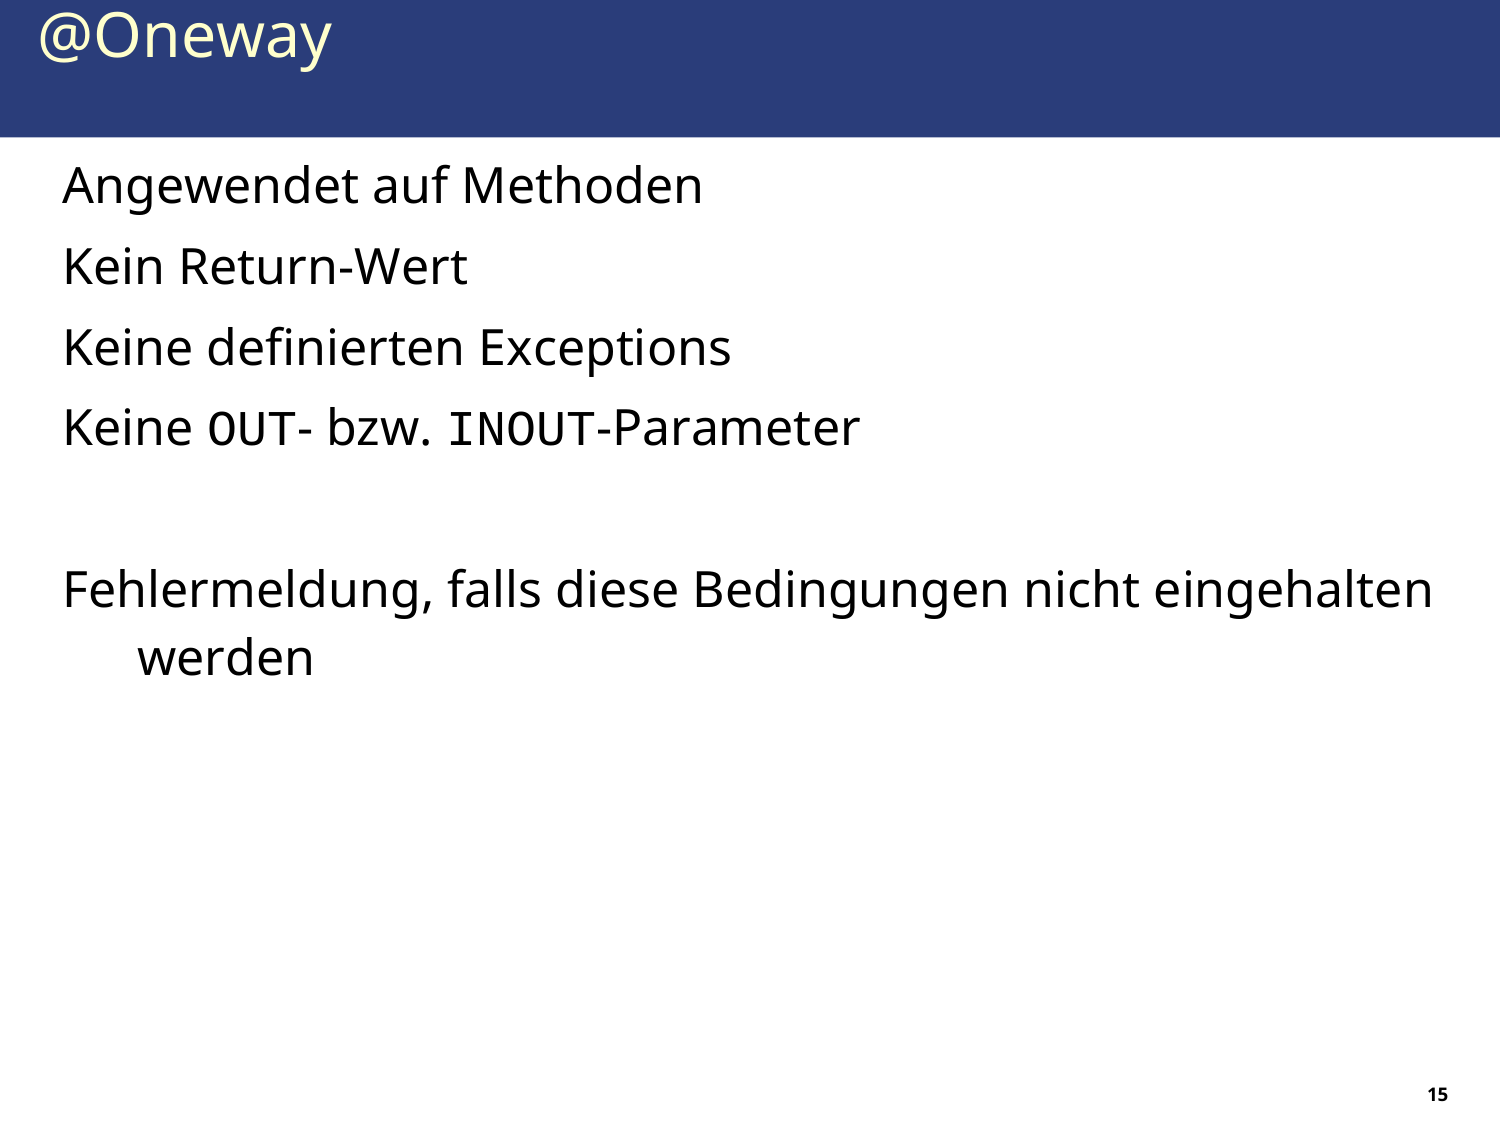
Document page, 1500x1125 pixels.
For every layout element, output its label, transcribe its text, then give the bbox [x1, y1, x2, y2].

text_box @Oneway [37, 0, 1476, 116]
text_box <Nummer> [1412, 1077, 1500, 1117]
list Angewendet auf Methoden Kein Return-Wert Keine definierten Exceptions Keine OUT- bzw. INOUT-Parameter Fehlermeldung, falls diese Bedingungen nicht eingehalten werden [62, 149, 1449, 1072]
